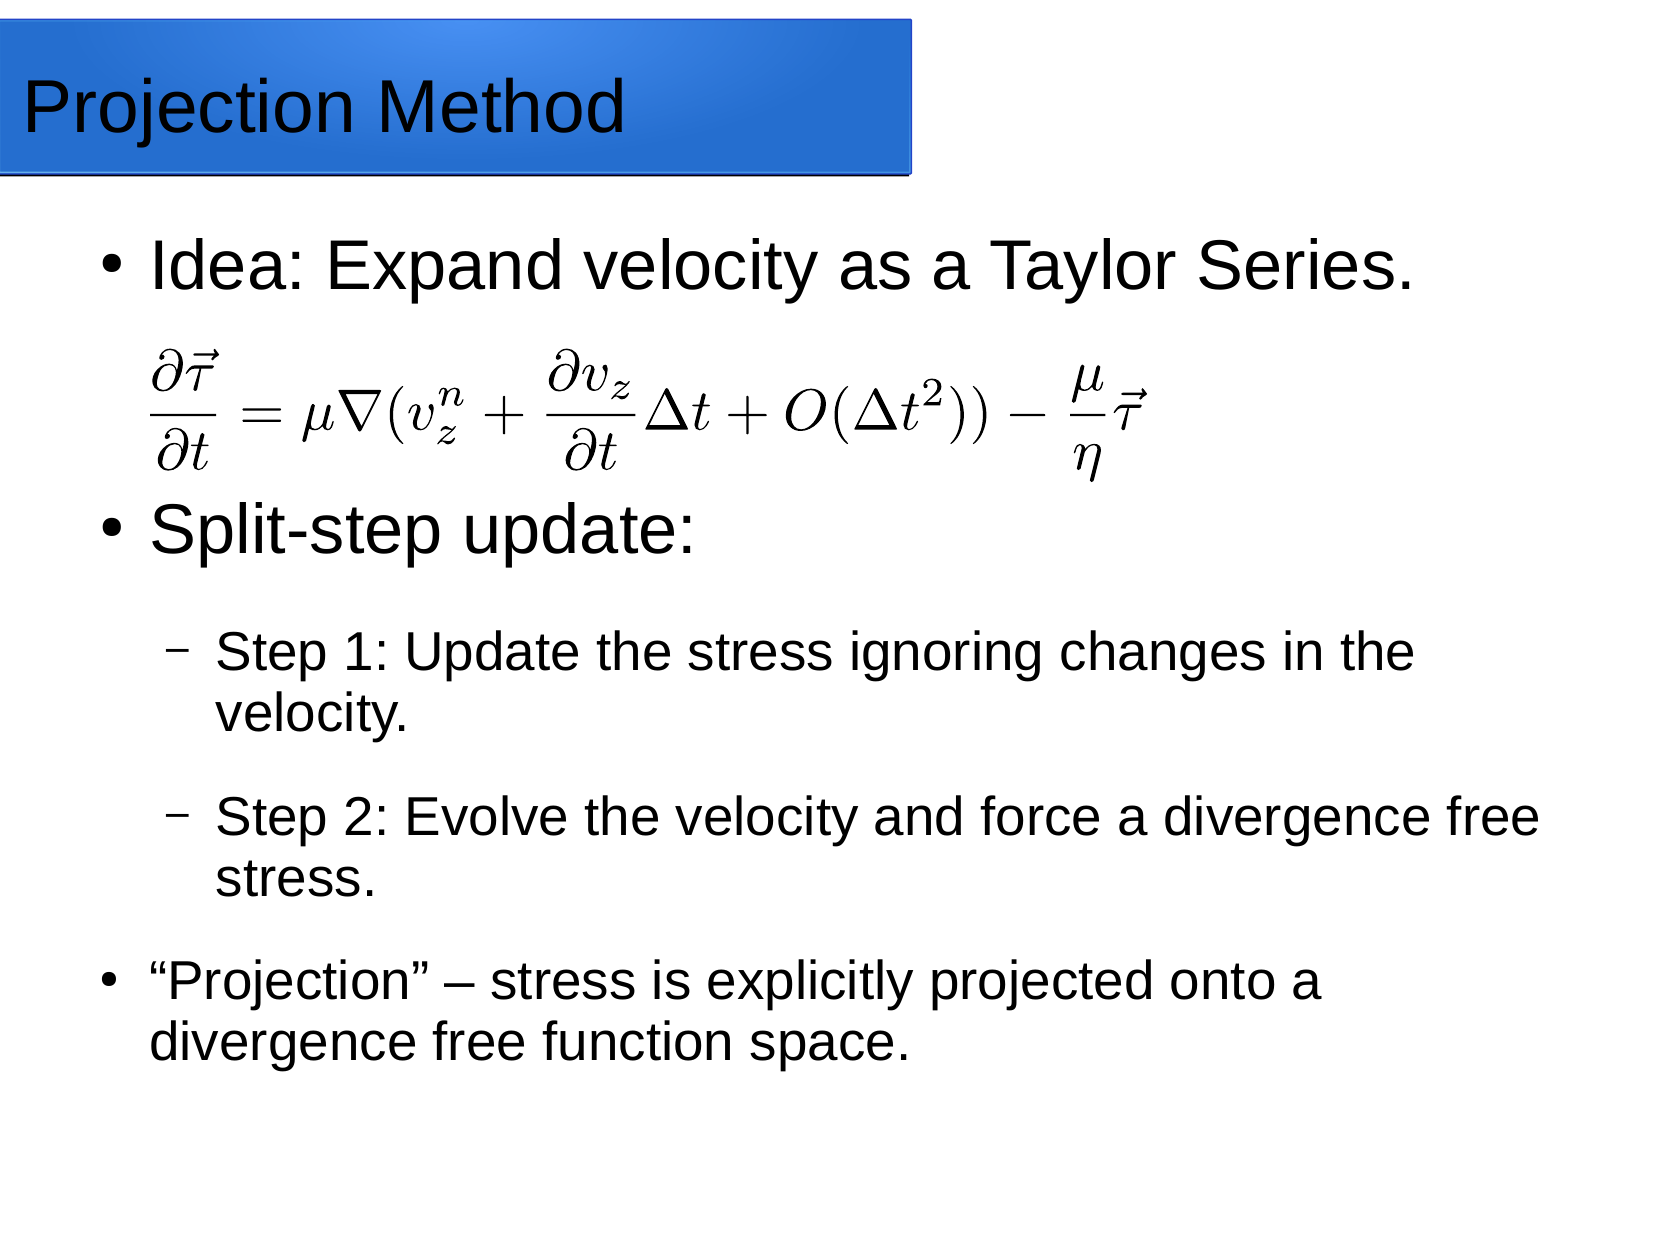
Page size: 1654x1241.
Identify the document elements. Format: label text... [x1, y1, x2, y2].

title Projection Method [22, 47, 886, 166]
list Idea: Expand velocity as a Taylor Series. Split-step update: Step 1: Update the stress ignoring changes in the velocity. Step 2: Evolve the velocity and force a divergence free stress. “Projection” – stress is explicitly projected onto a divergence free function space. [82, 225, 1571, 1081]
text_box [150, 348, 1149, 483]
